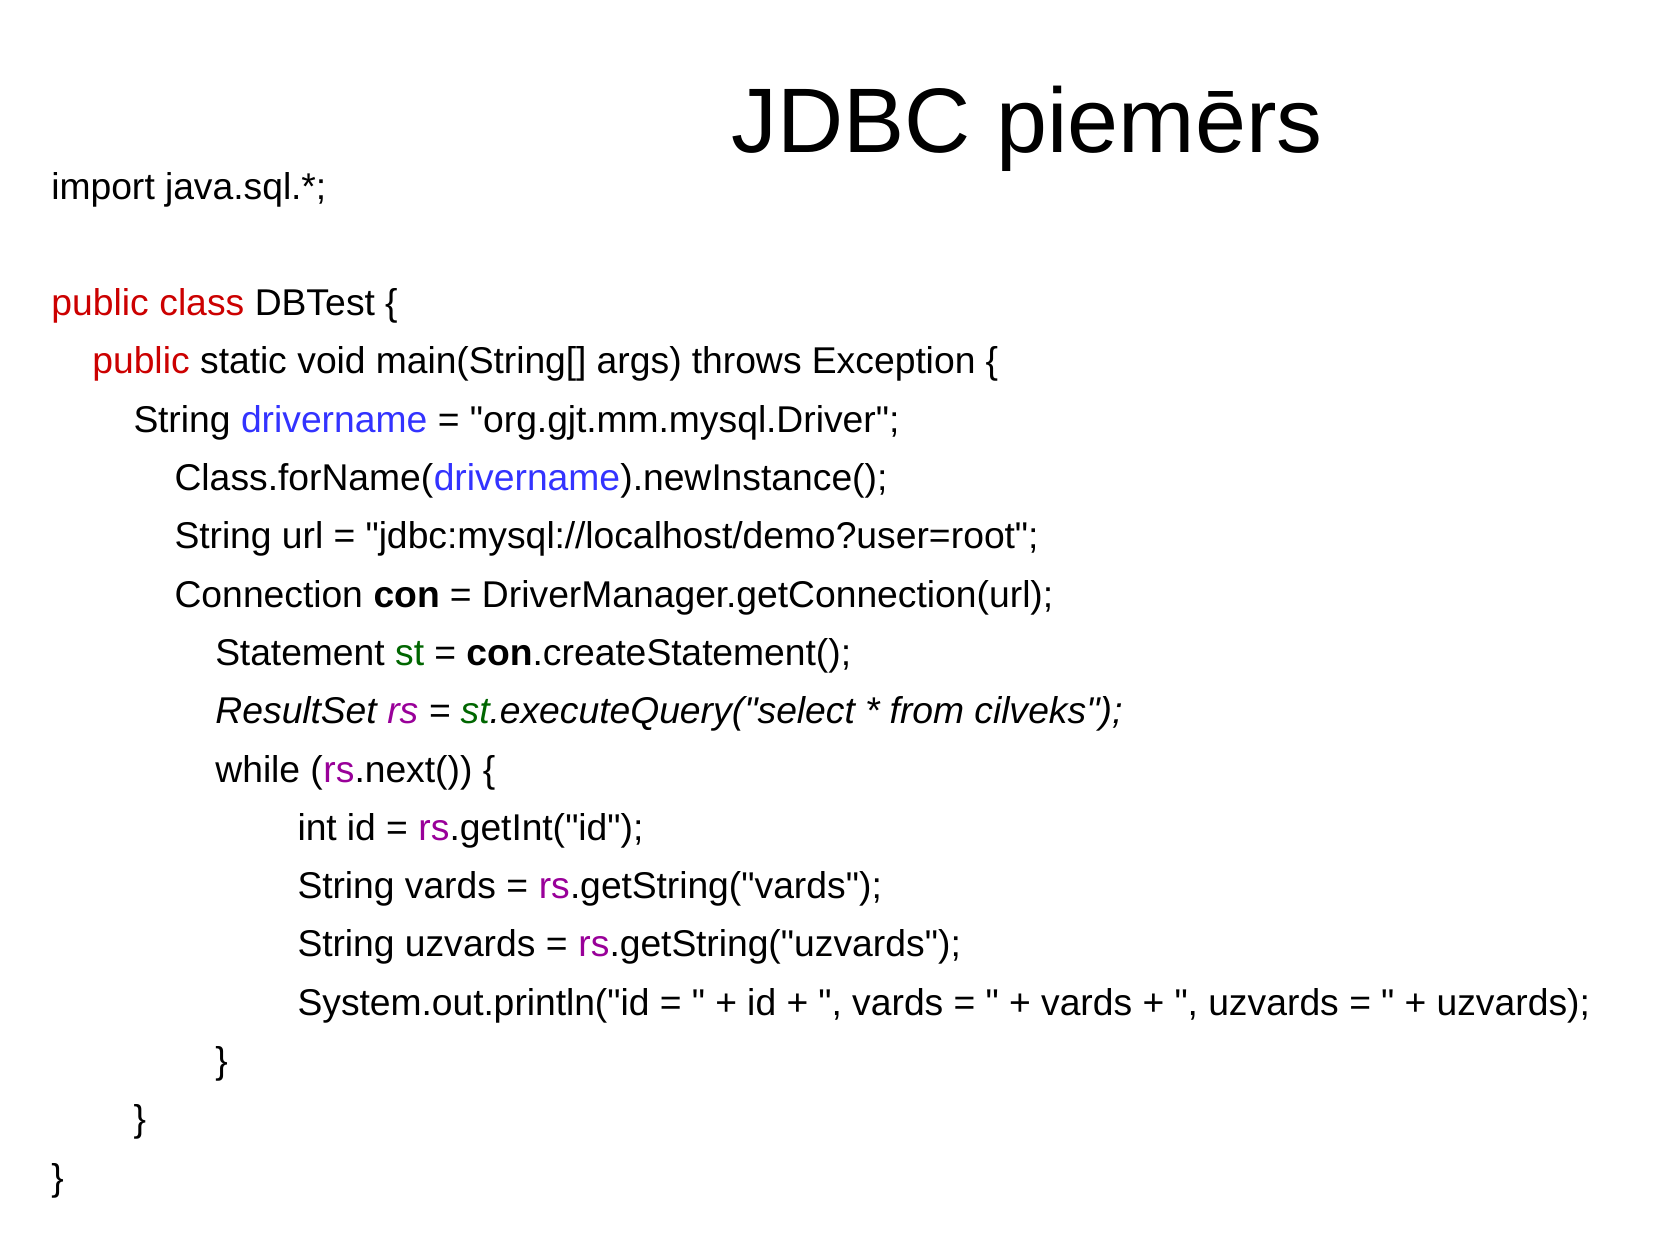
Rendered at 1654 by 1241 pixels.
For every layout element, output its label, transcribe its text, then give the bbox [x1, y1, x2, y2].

title JDBC piemērs [283, 17, 1654, 225]
list import java.sql.*; public class DBTest { public static void main(String[] args) throws Exception { String drivername = "org.gjt.mm.mysql.Driver"; Class.forName(drivername).newInstance(); String url = "jdbc:mysql://localhost/demo?user=root"; Connection con = DriverManager.getConnection(url); Statement st = con.createStatement(); ResultSet rs = st.executeQuery("select * from cilveks"); while (rs.next()) { int id = rs.getInt("id"); String vards = rs.getString("vards"); String uzvards = rs.getString("uzvards"); System.out.println("id = " + id + ", vards = " + vards + ", uzvards = " + uzvards); } } } [11, 165, 1630, 1229]
